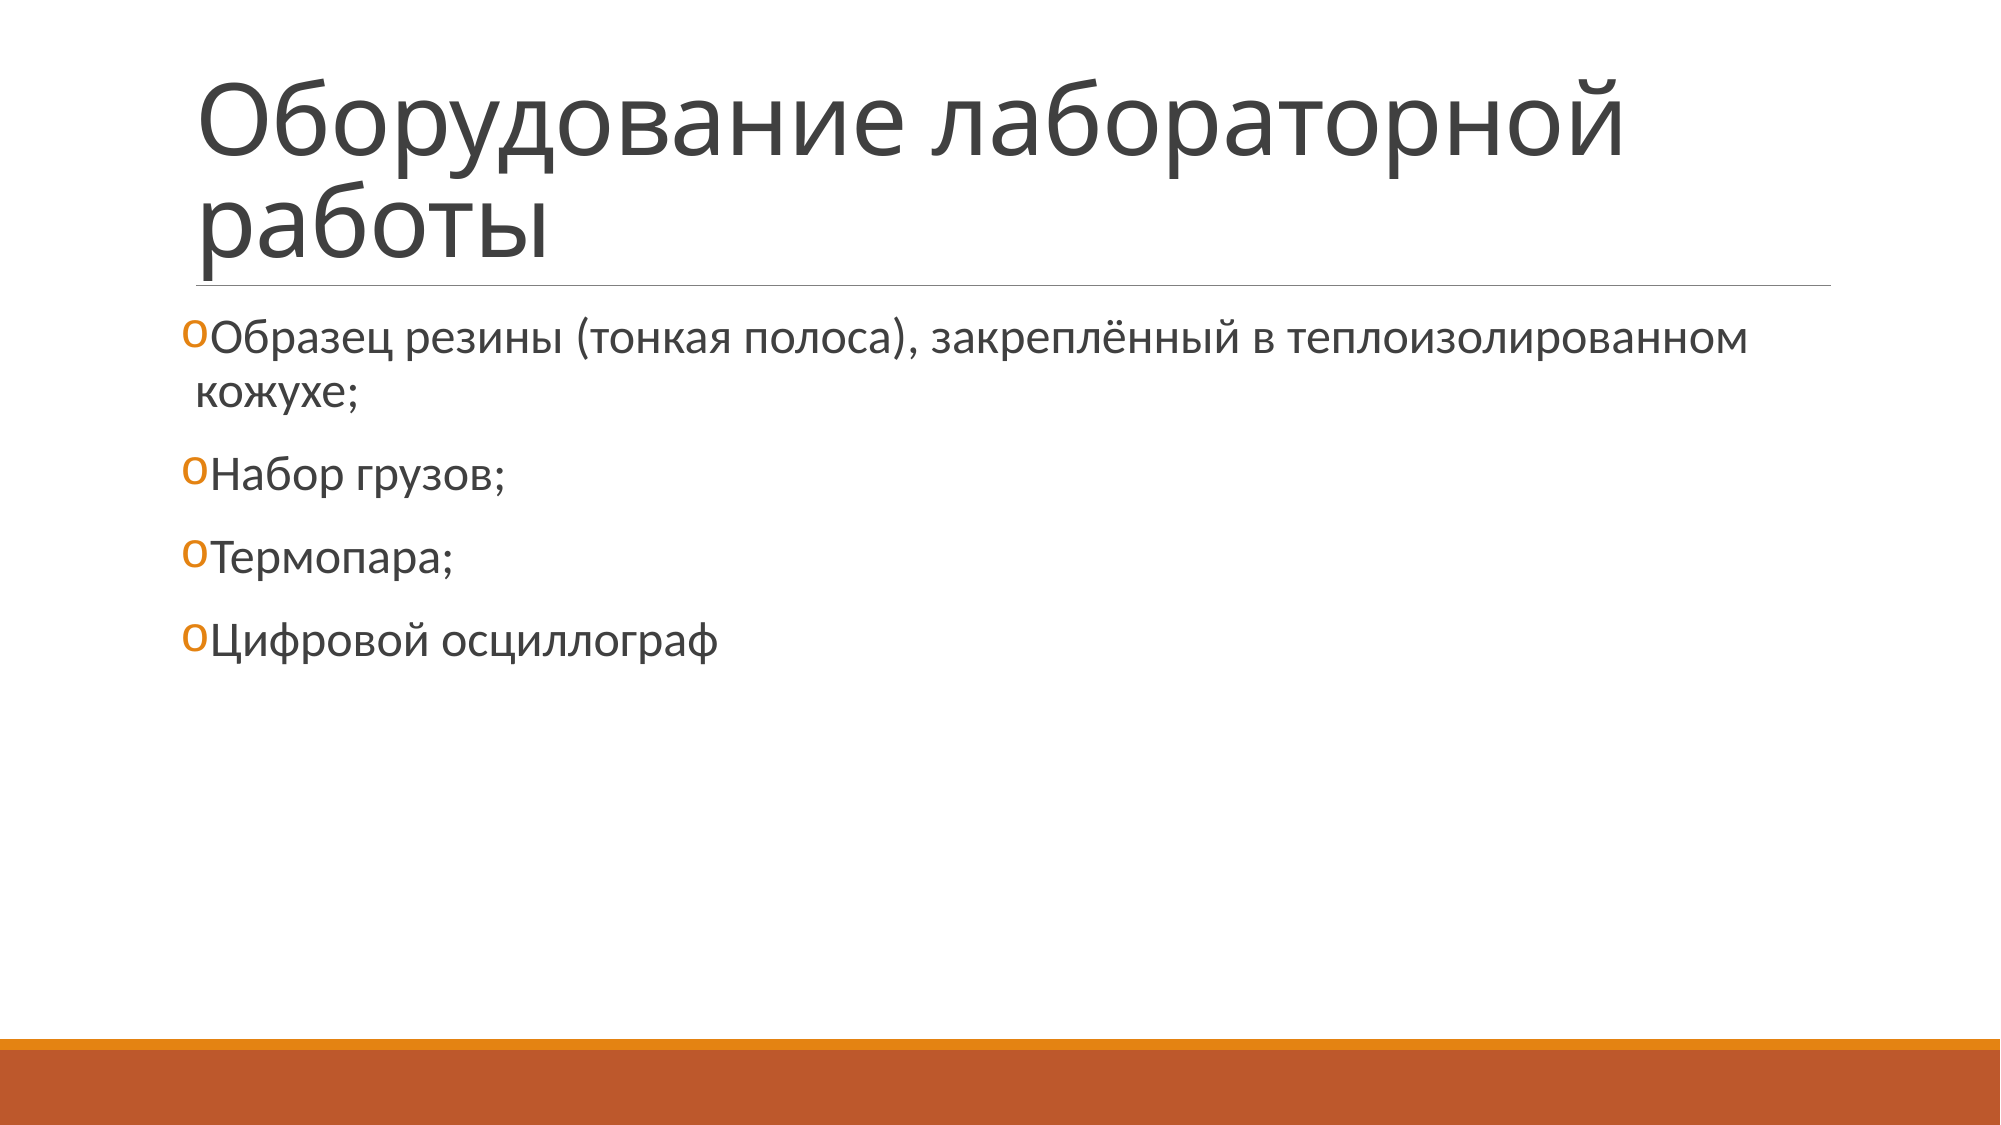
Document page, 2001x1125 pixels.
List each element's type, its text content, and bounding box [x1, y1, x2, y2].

title Оборудование лабораторной работы [180, 47, 1830, 285]
list Образец резины (тонкая полоса), закреплённый в теплоизолированном кожухе; Набор грузов; Термопара; Цифровой осциллограф [180, 302, 1830, 963]
